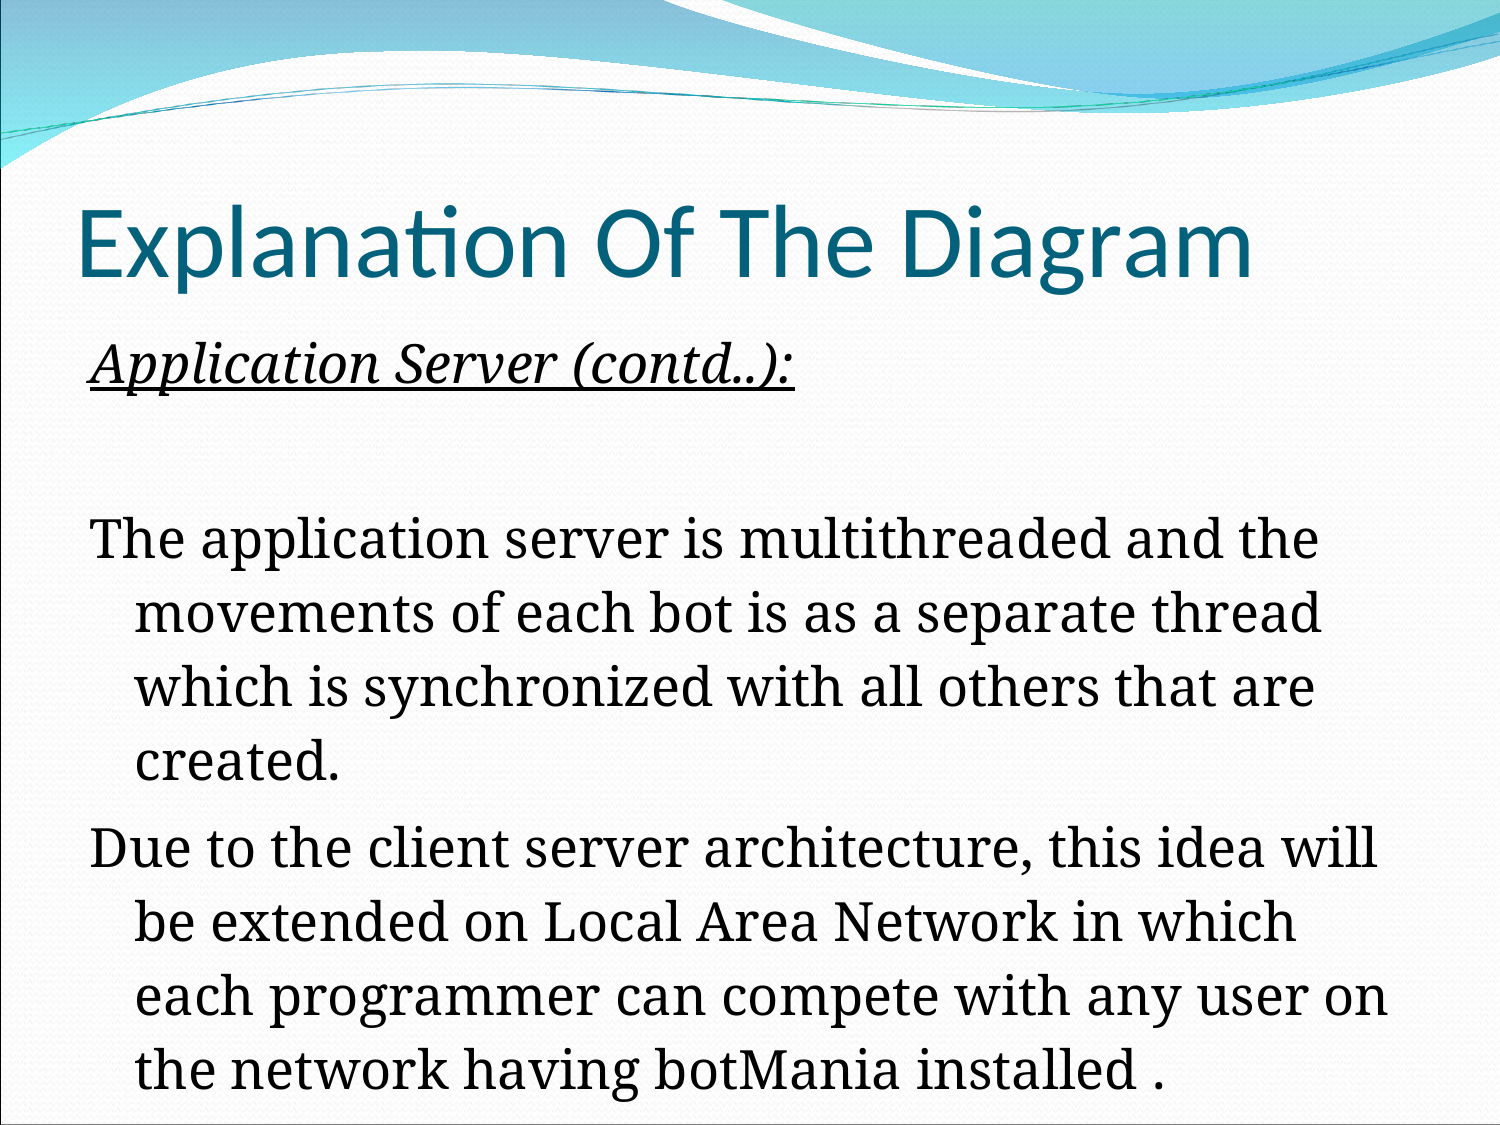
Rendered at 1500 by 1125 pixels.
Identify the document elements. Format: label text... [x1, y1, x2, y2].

title Explanation Of The Diagram [75, 52, 1426, 304]
list Application Server (contd..): The application server is multithreaded and the movements of each bot is as a separate thread which is synchronized with all others that are created. Due to the client server architecture, this idea will be extended on Local Area Network in which each programmer can compete with any user on the network having botMania installed . [75, 317, 1426, 1125]
picture [0, 0, 1500, 1125]
